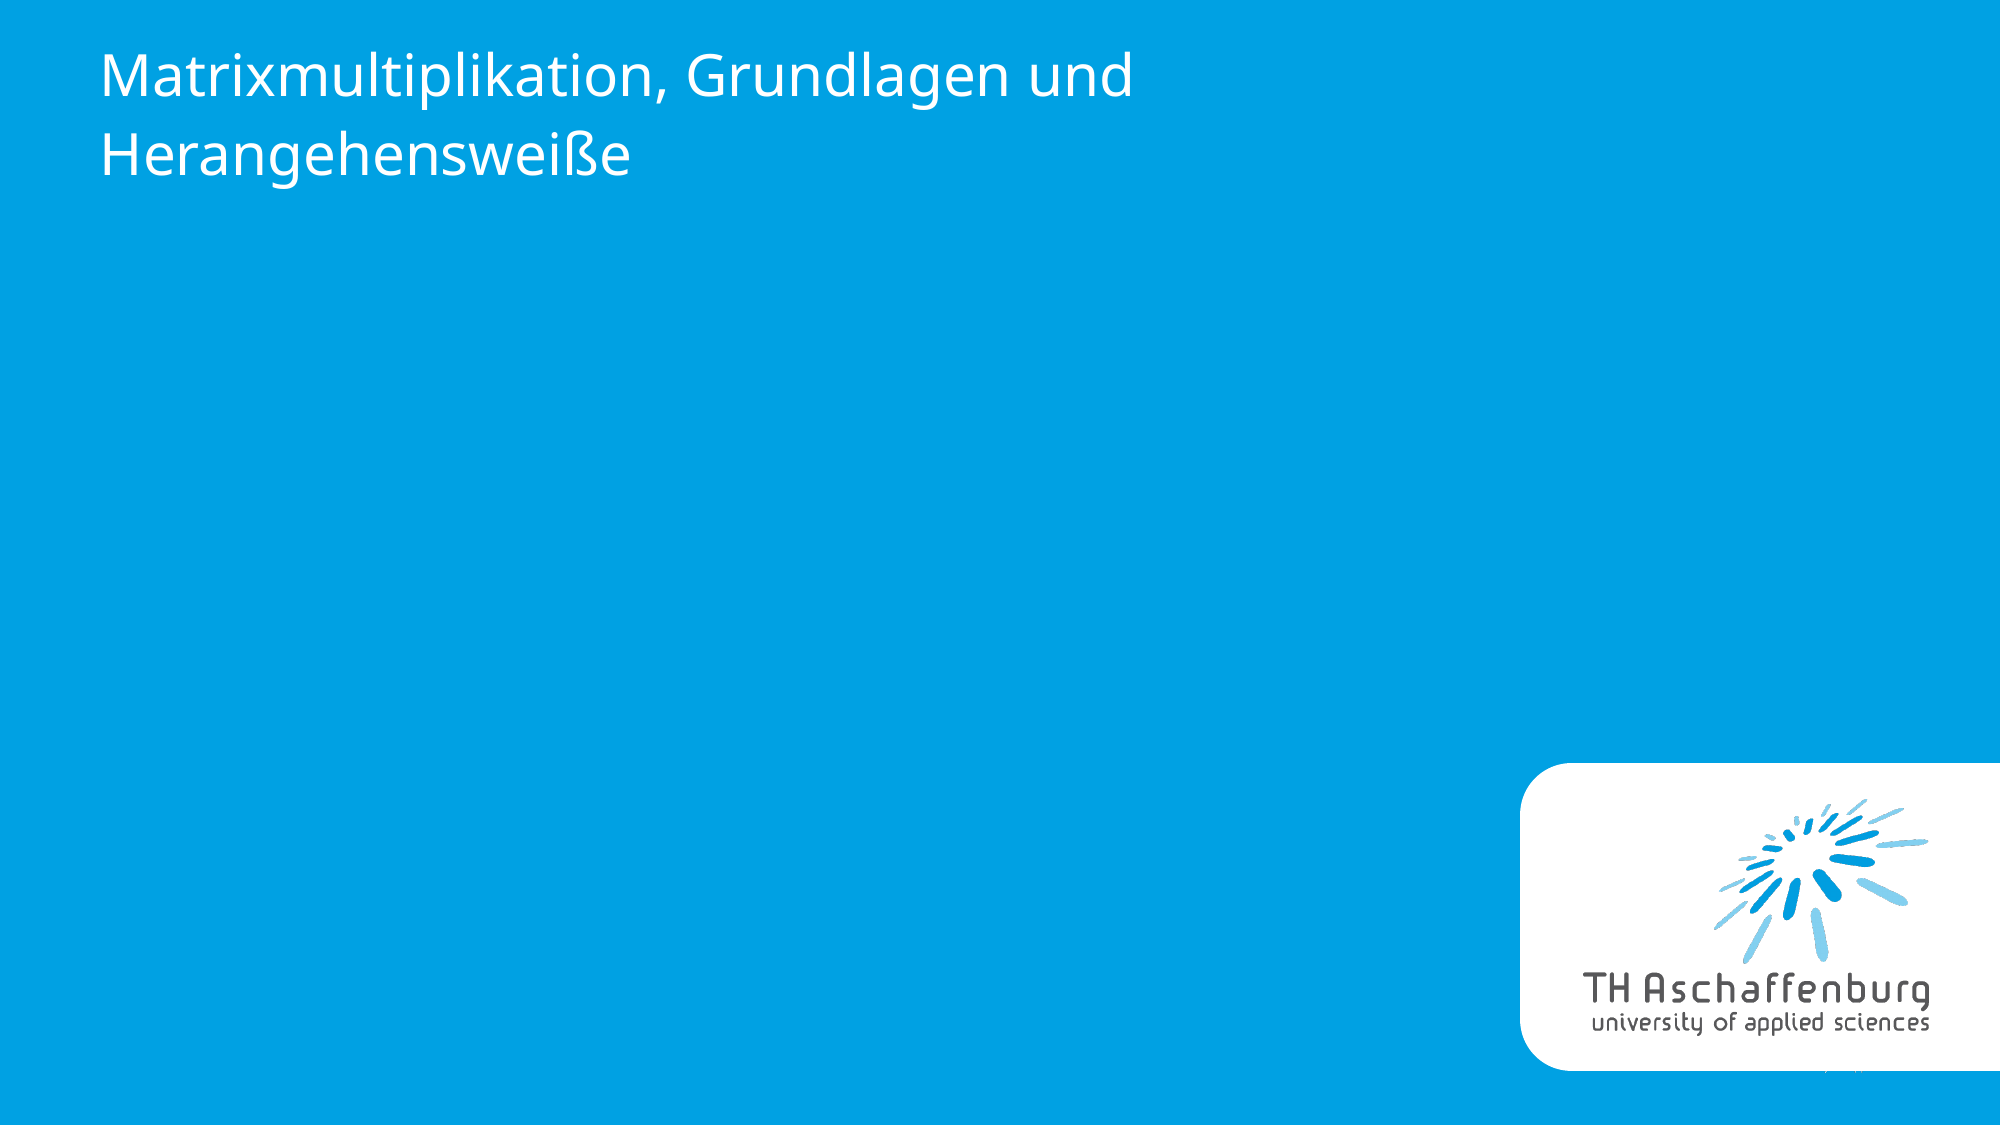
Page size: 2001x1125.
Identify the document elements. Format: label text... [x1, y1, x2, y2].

title Matrixmultiplikation, Grundlagen und Herangehensweiße [99, 33, 1600, 194]
picture [1583, 799, 1929, 1036]
